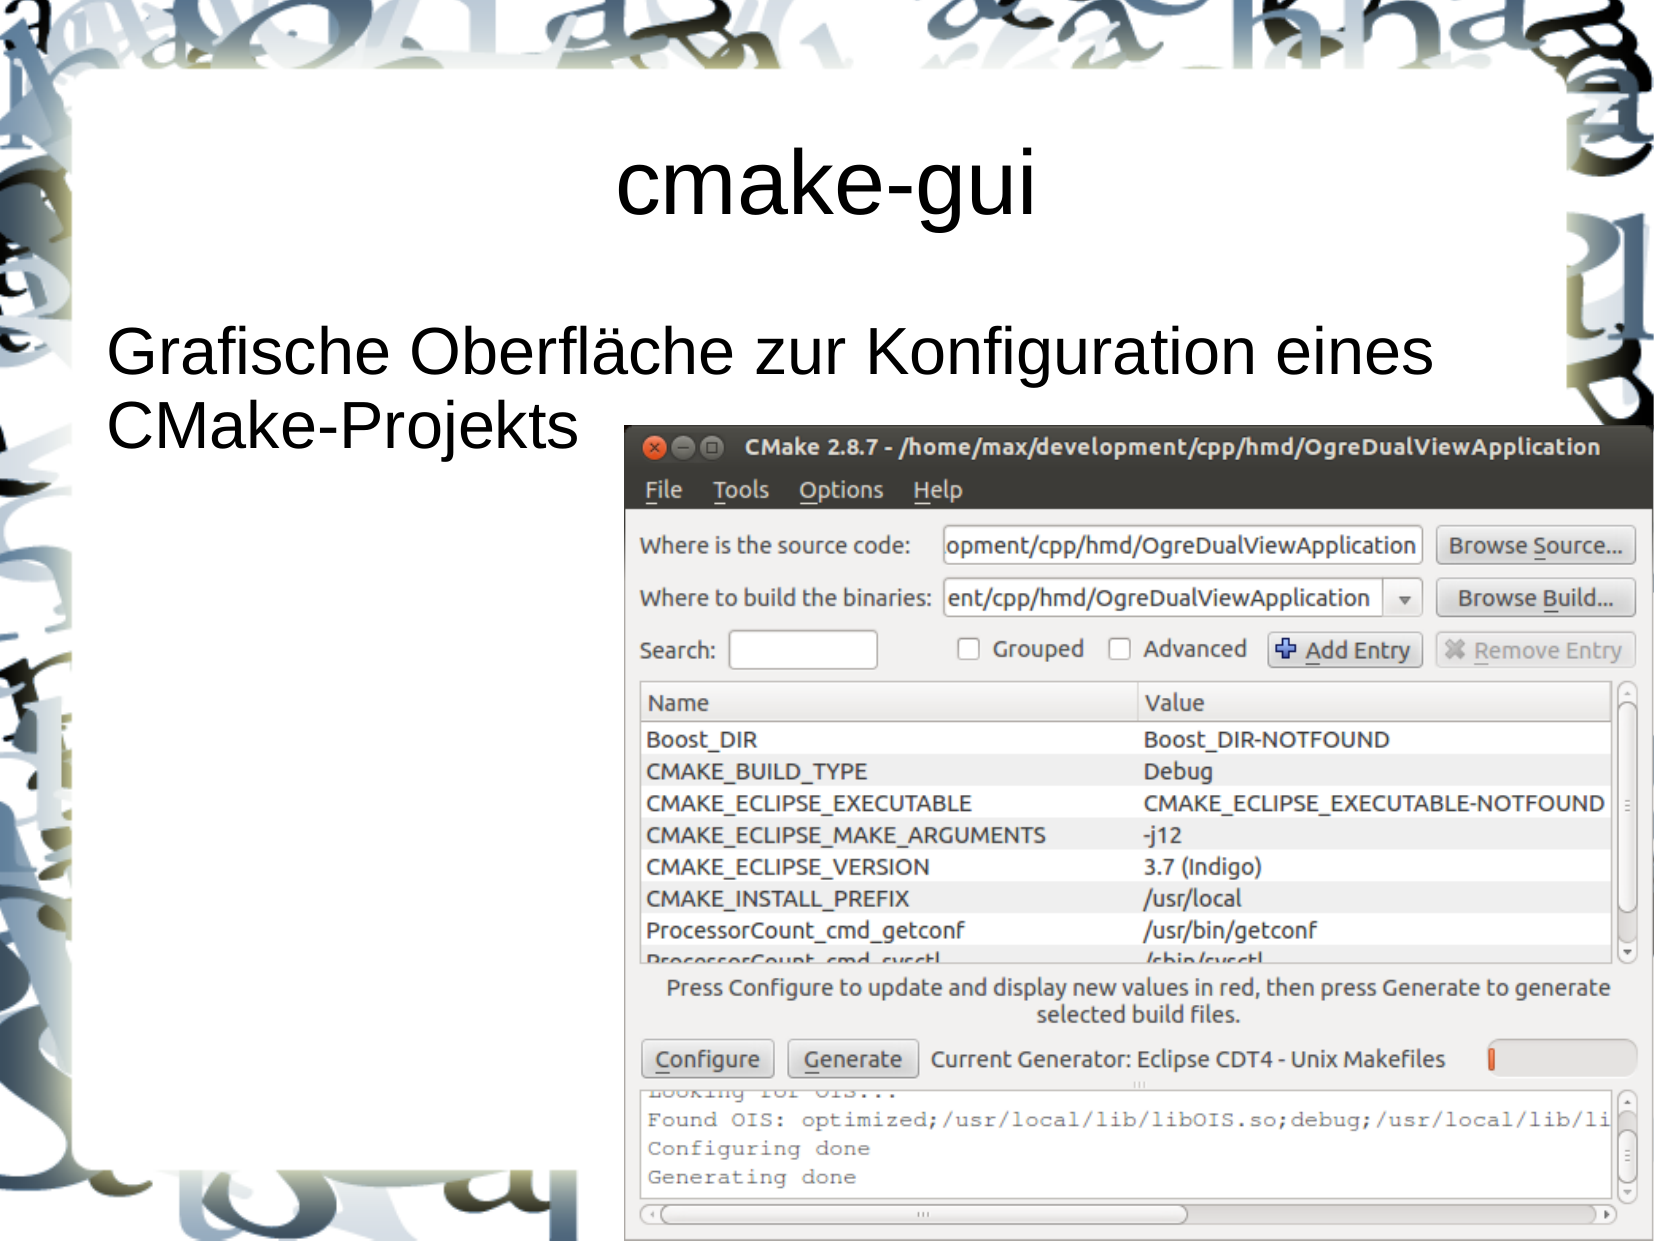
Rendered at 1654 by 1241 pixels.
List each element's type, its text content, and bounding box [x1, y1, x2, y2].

list Grafische Oberfläche zur Konfiguration eines CMake-Projekts [106, 313, 1530, 1034]
title cmake-gui [82, 78, 1571, 287]
picture [0, 0, 1654, 1241]
